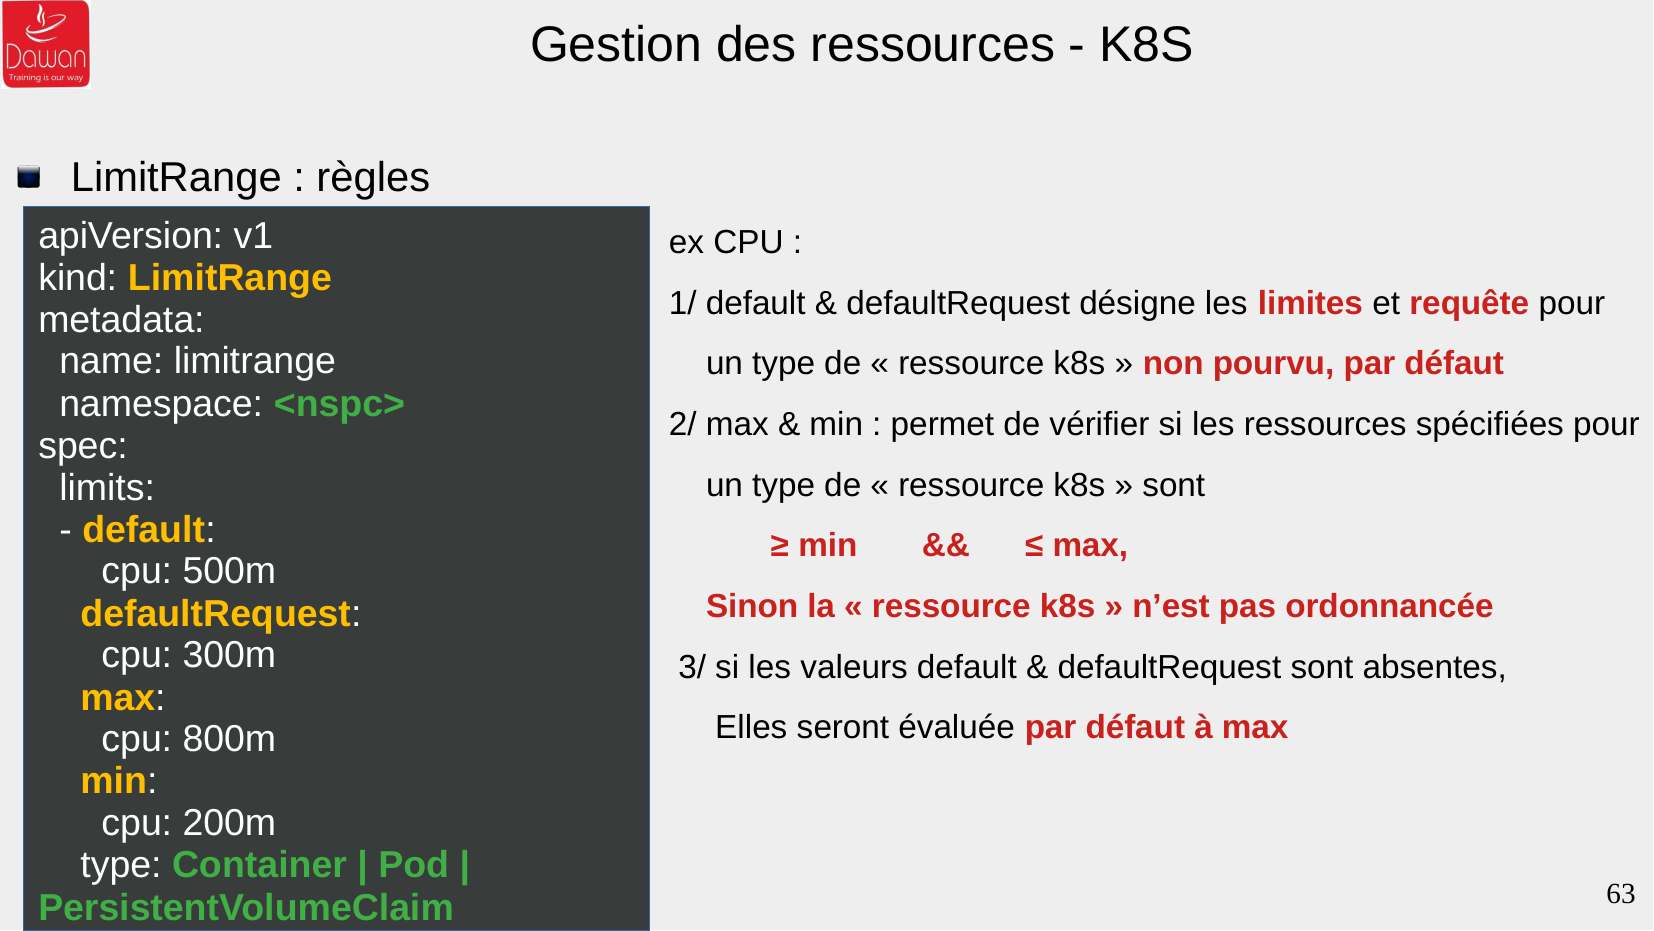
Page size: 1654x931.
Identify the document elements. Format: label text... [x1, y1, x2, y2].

list LimitRange : règles ex CPU : 1/ default & defaultRequest désigne les limites et requête pour un type de « ressource k8s » non pourvu, par défaut 2/ max & min : permet de vérifier si les ressources spécifiées pour un type de « ressource k8s » sont ≥ min && ≤ max, Sinon la « ressource k8s » n’est pas ordonnancée 3/ si les valeurs default & defaultRequest sont absentes, Elles seront évaluée par défaut à max [0, 88, 1654, 886]
title Gestion des ressources - K8S [366, 0, 1287, 88]
picture [1, 0, 91, 88]
text_box apiVersion: v1 kind: LimitRange metadata: name: limitrange namespace: <nspc> spec: limits: - default: cpu: 500m defaultRequest: cpu: 300m max: cpu: 800m min: cpu: 200m type: Container | Pod |PersistentVolumeClaim [23, 206, 650, 931]
